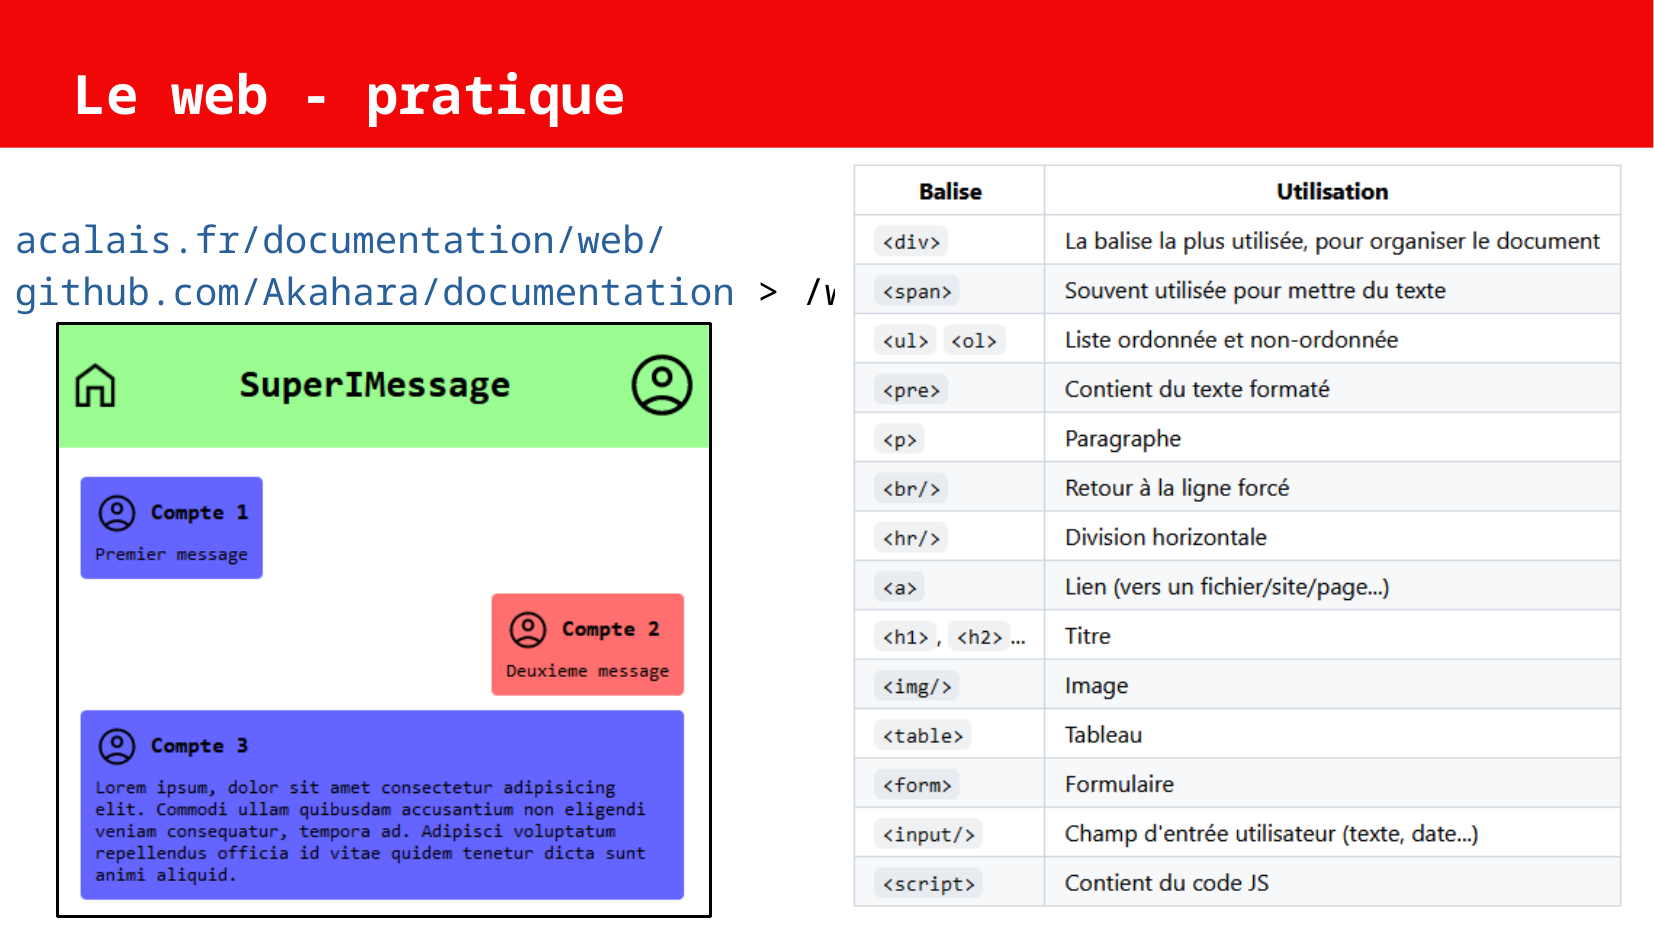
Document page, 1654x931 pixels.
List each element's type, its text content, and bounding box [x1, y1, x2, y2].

picture [835, 159, 1642, 920]
text_box Le web - pratique [59, 49, 1506, 119]
picture [59, 324, 709, 916]
text_box acalais.fr/documentation/web/ github.com/Akahara/documentation > /web [0, 206, 835, 306]
text_box [0, 0, 1654, 148]
